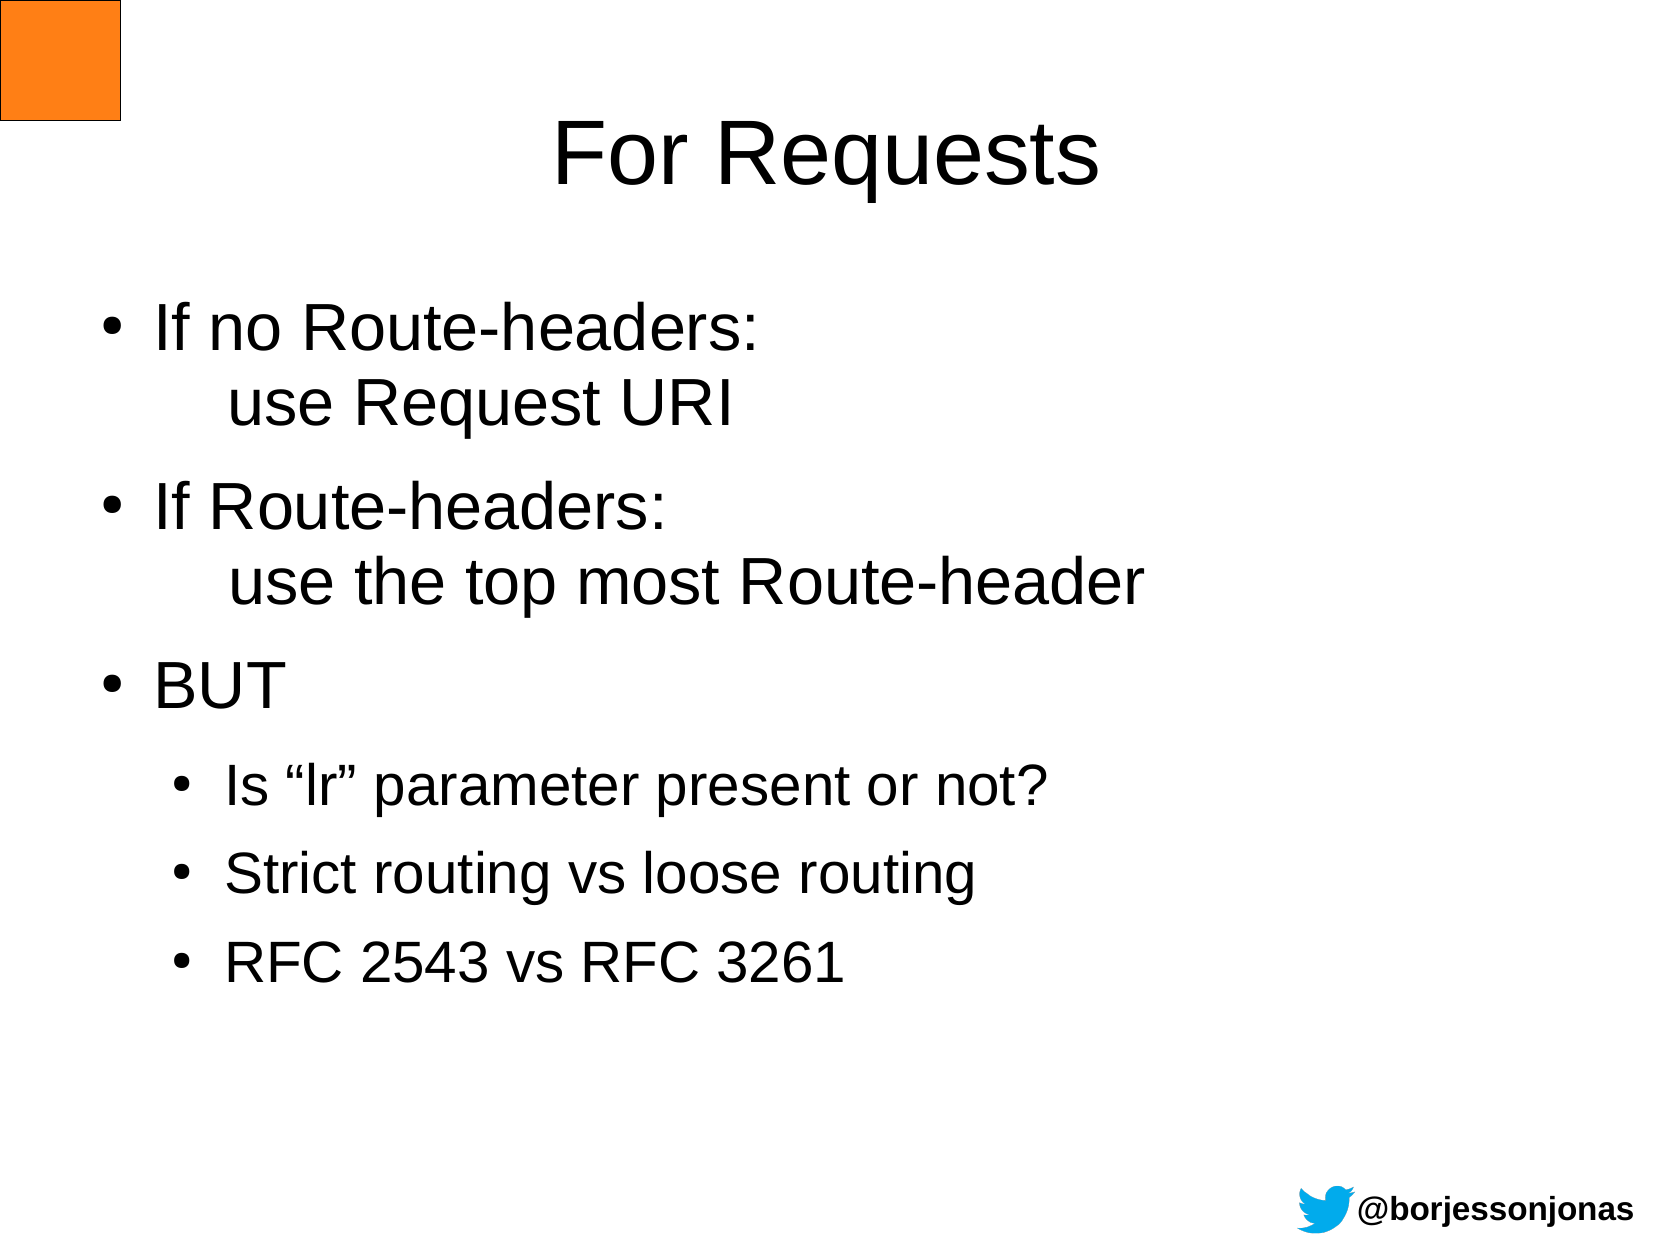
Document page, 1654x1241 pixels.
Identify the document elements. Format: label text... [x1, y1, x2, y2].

picture [1277, 1160, 1375, 1241]
list If no Route-headers: use Request URI If Route-headers: use the top most Route-header BUT Is “lr” parameter present or not? Strict routing vs loose routing RFC 2543 vs RFC 3261 [82, 290, 1571, 1109]
title For Requests [82, 49, 1571, 257]
